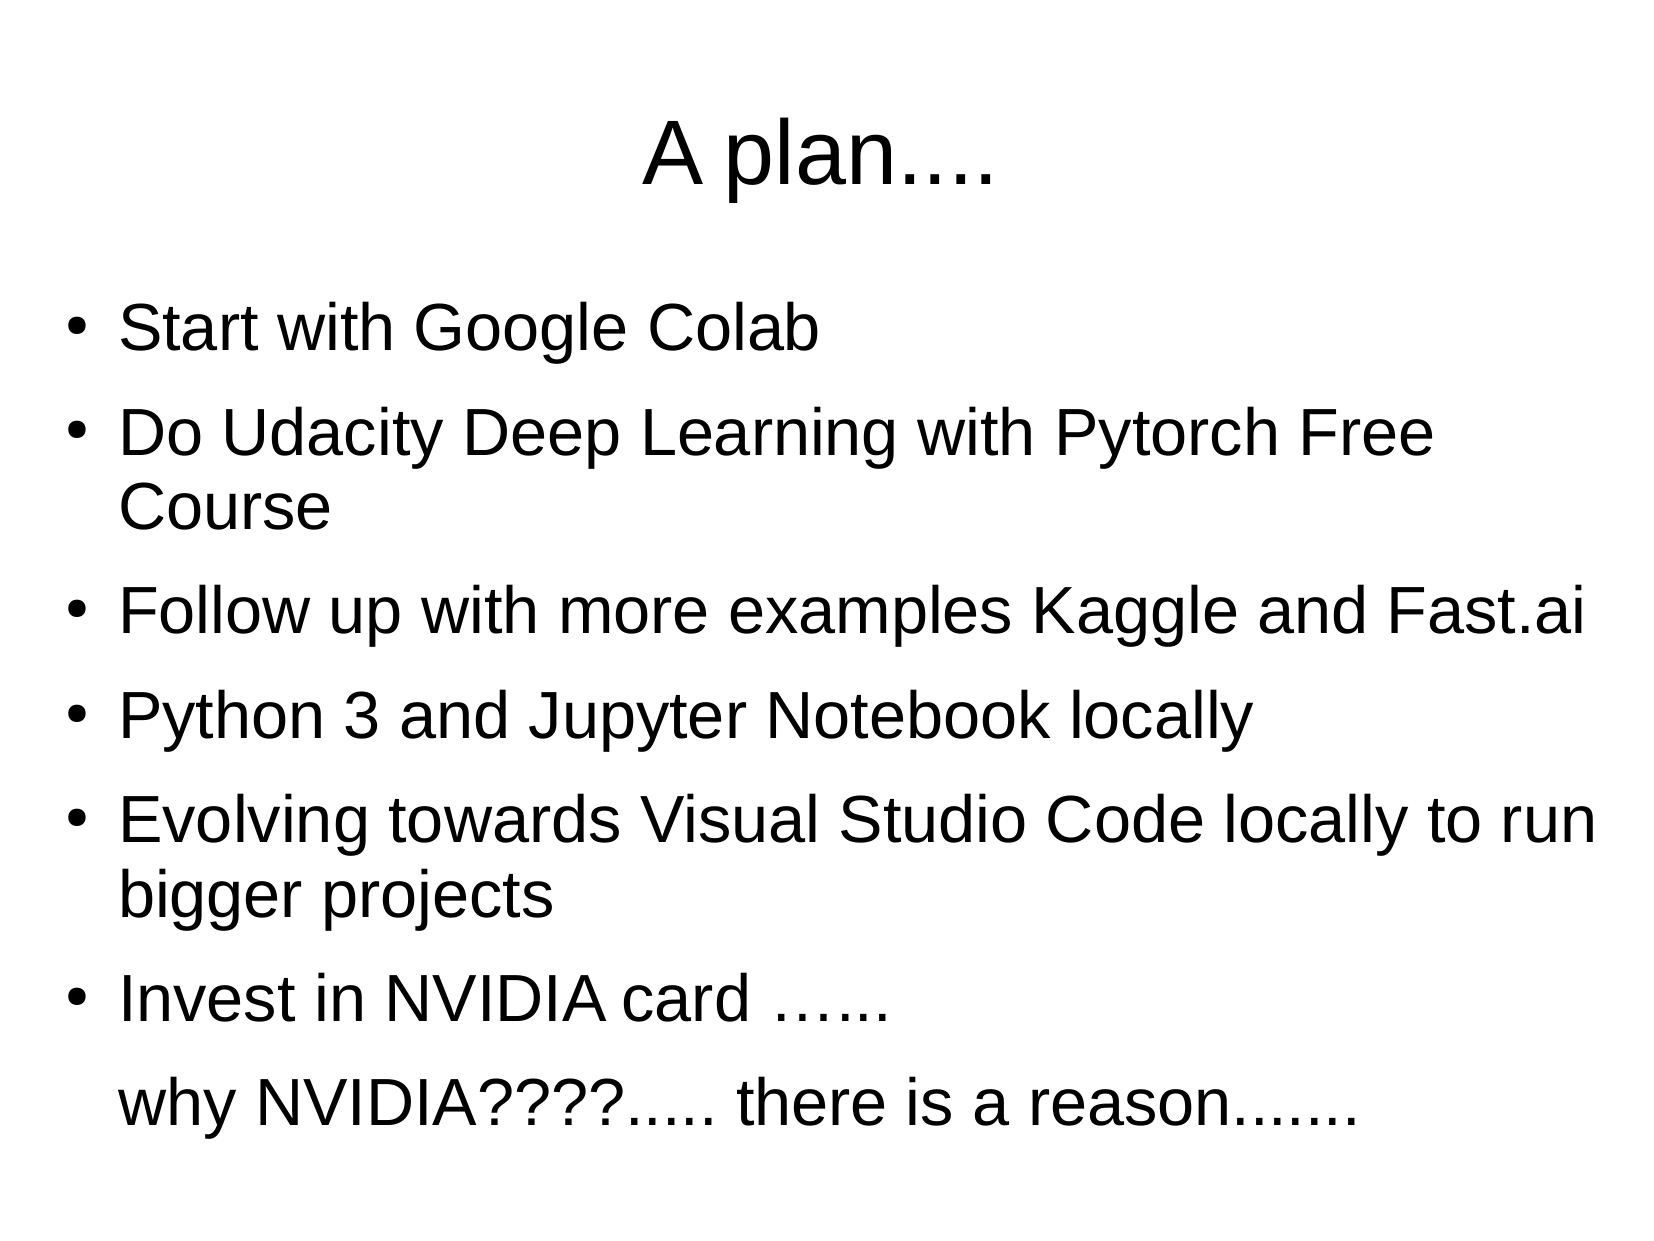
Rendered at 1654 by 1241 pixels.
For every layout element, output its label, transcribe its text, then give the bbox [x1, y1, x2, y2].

title A plan.... [82, 49, 1571, 257]
list Start with Google Colab Do Udacity Deep Learning with Pytorch Free Course Follow up with more examples Kaggle and Fast.ai Python 3 and Jupyter Notebook locally Evolving towards Visual Studio Code locally to run bigger projects Invest in NVIDIA card …... why NVIDIA????..... there is a reason....... [47, 290, 1607, 1140]
